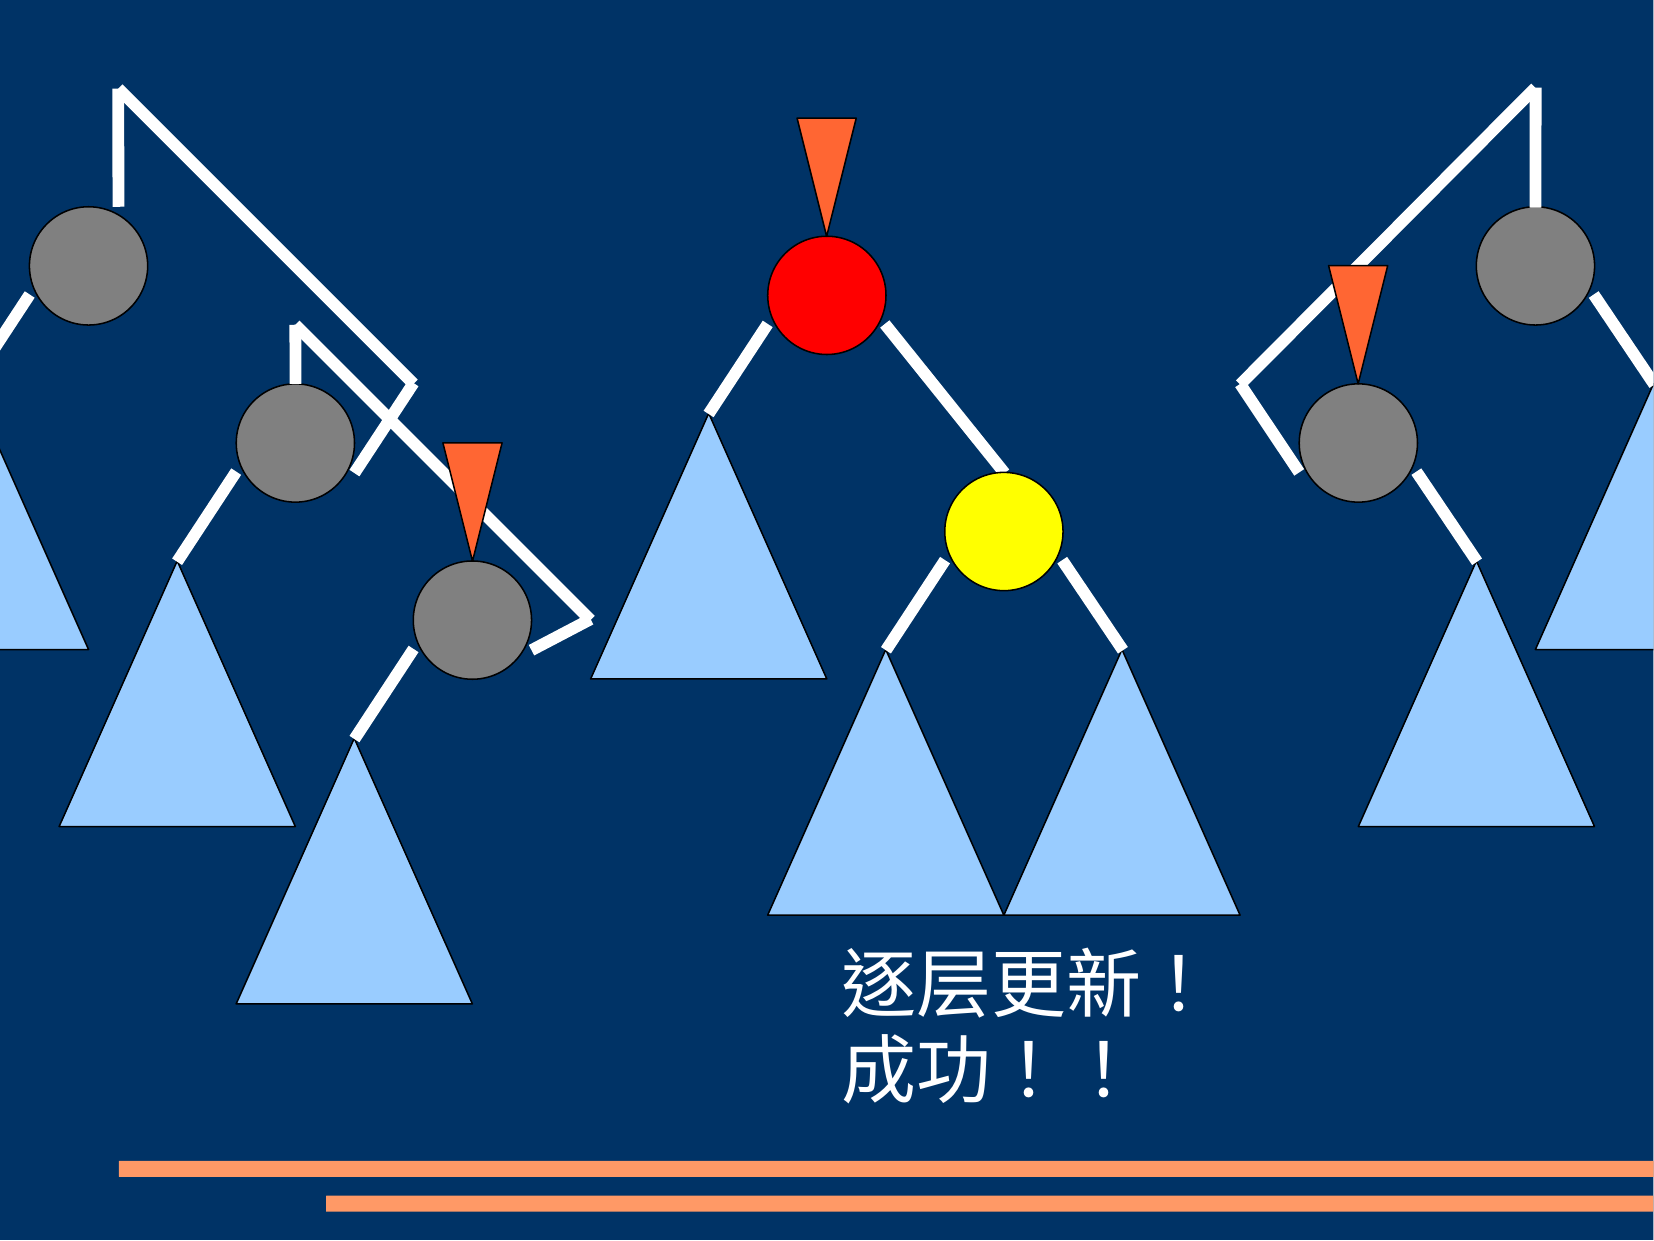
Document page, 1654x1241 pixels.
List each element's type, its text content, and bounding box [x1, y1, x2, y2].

text_box [1299, 265, 1418, 503]
text_box [767, 651, 1241, 916]
text_box [590, 414, 827, 679]
text_box [1535, 386, 1654, 650]
text_box [29, 206, 148, 326]
text_box 逐层更新！ 成功！！ [826, 936, 1418, 1122]
text_box [236, 739, 473, 1004]
text_box [0, 450, 89, 650]
text_box [236, 384, 355, 503]
text_box [59, 562, 296, 827]
text_box [767, 118, 887, 355]
text_box [944, 472, 1064, 591]
text_box [1358, 562, 1595, 827]
text_box [1476, 207, 1595, 326]
text_box [413, 442, 532, 680]
